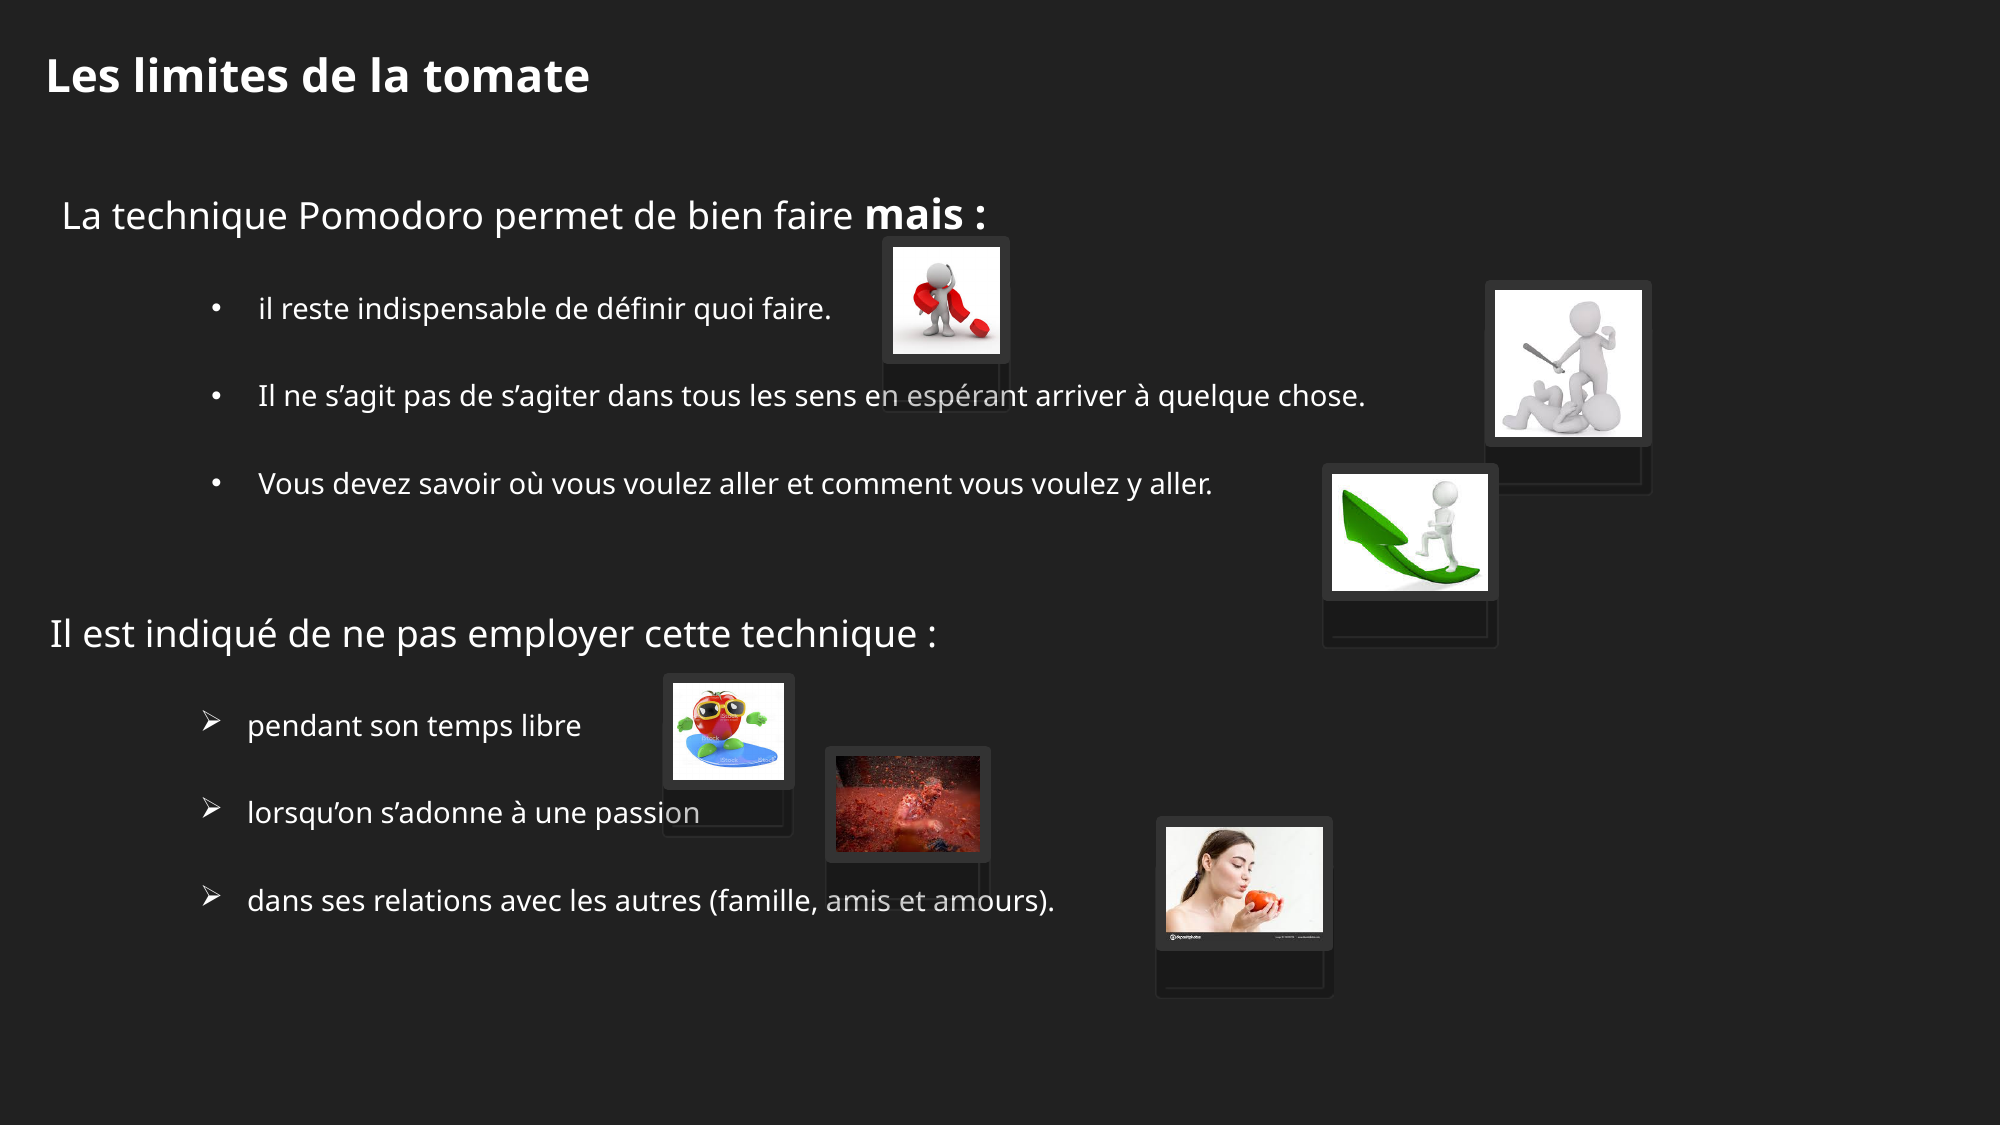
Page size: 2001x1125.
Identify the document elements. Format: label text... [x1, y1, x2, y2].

picture [1495, 290, 1642, 438]
text_box Les limites de la tomate [30, 39, 1937, 110]
picture [892, 246, 1000, 354]
picture [835, 755, 981, 853]
picture [1166, 826, 1323, 942]
text_box La technique Pomodoro permet de bien faire mais : il reste indispensable de définir quoi faire. Il ne s’agit pas de s’agiter dans tous les sens en espérant arriver à quelque chose. Vous devez savoir où vous voulez aller et comment vous voulez y aller. [46, 180, 1954, 508]
text_box Il est indiqué de ne pas employer cette technique : pendant son temps libre lorsqu’on s’adonne à une passion dans ses relations avec les autres (famille, amis et amours). [35, 602, 1597, 925]
picture [1332, 473, 1489, 591]
picture [673, 683, 785, 780]
